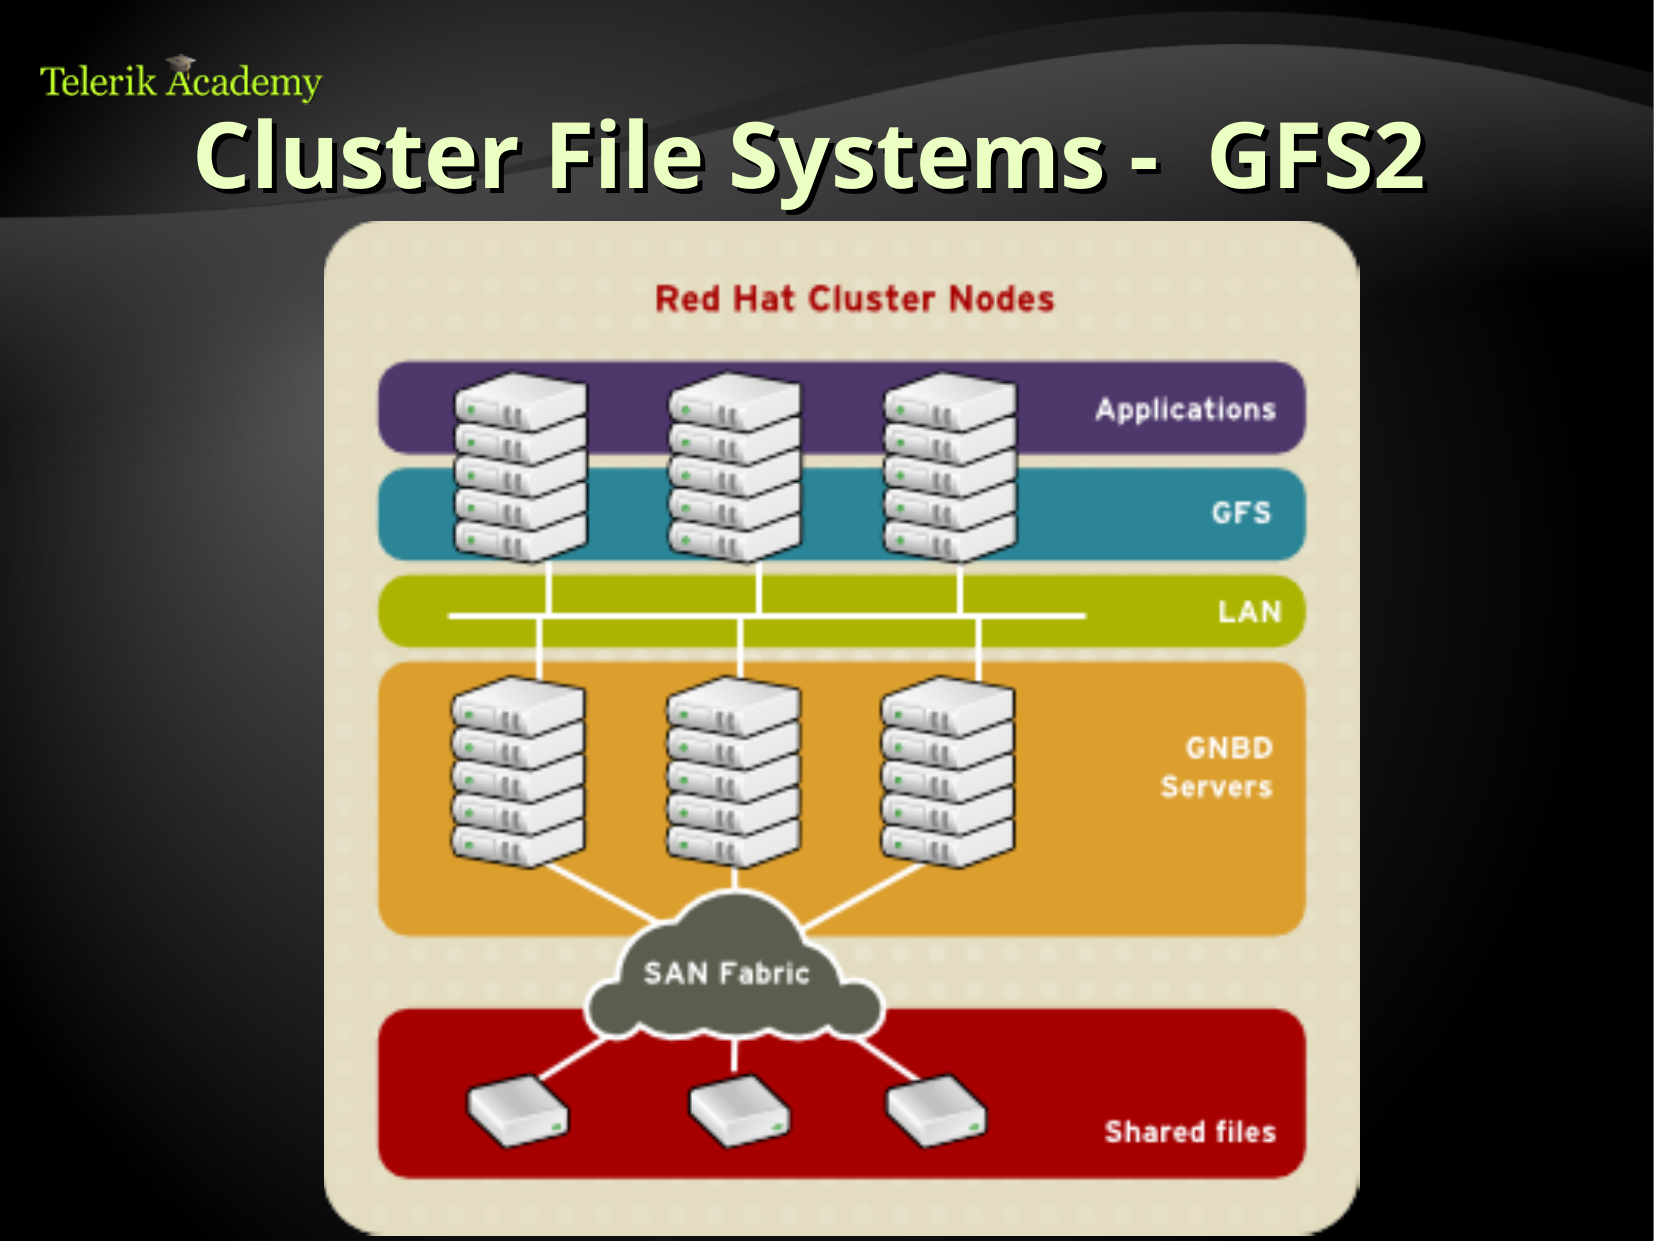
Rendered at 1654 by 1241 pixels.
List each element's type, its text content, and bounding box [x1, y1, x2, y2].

picture [0, 0, 1654, 1241]
title Cluster File Systems - GFS2 [30, 49, 1591, 257]
